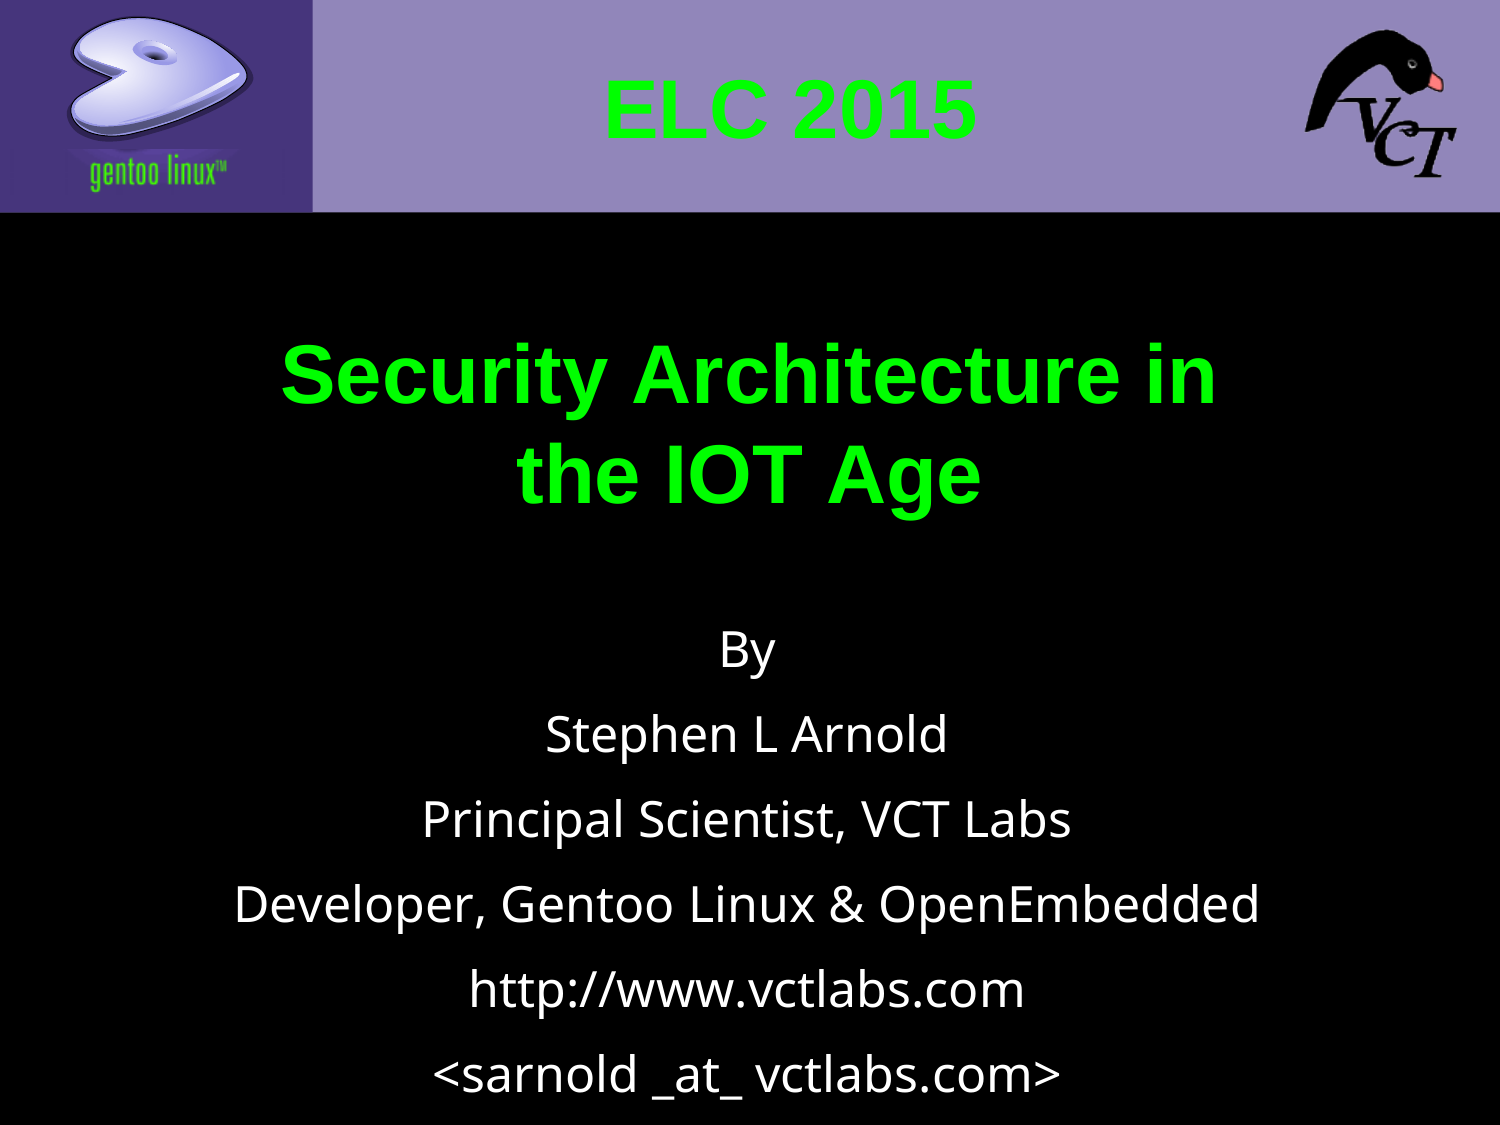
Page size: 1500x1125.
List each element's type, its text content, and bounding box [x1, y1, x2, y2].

subtitle By Stephen L Arnold Principal Scientist, VCT Labs Developer, Gentoo Linux & OpenEmbedded http://www.vctlabs.com <sarnold _at_ vctlabs.com> [25, 618, 1470, 1104]
picture [0, 149, 300, 195]
picture [1292, 21, 1471, 189]
title Security Architecture in the IOT Age [221, 231, 1279, 612]
title ELC 2015 [324, 12, 1257, 201]
